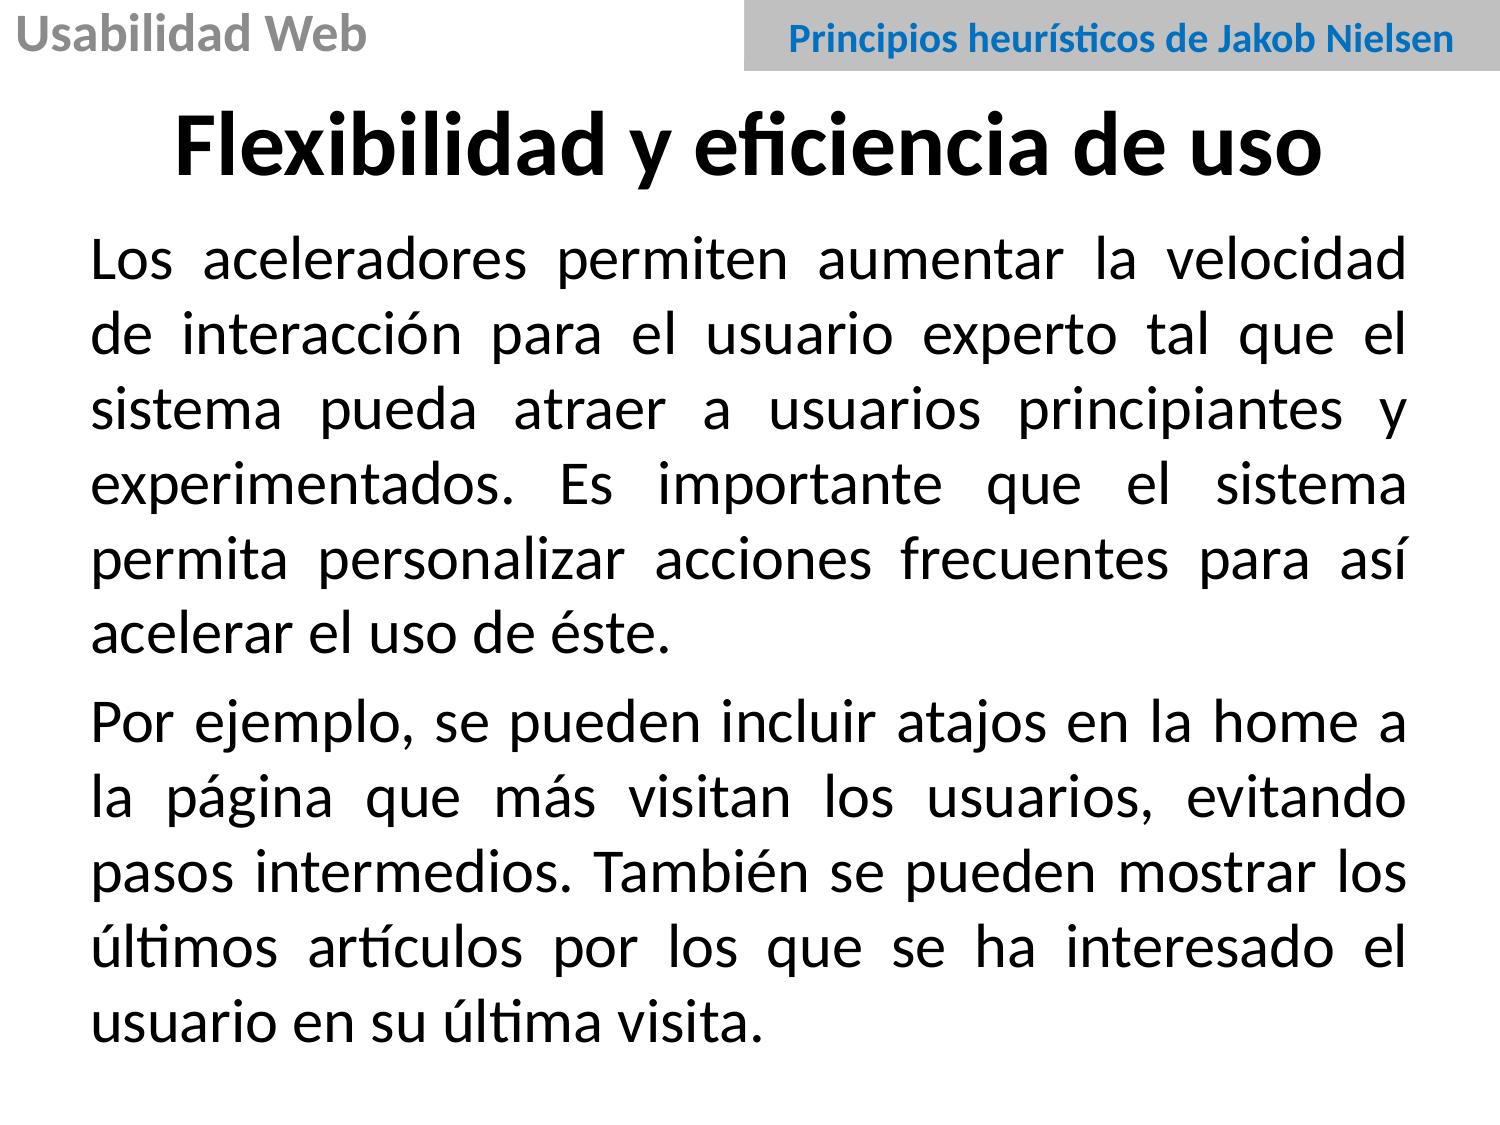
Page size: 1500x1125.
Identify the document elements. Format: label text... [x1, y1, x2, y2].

title Flexibilidad y eficiencia de uso [75, 60, 1425, 209]
title Usabilidad Web [0, 0, 745, 60]
list Los aceleradores permiten aumentar la velocidad de interacción para el usuario experto tal que el sistema pueda atraer a usuarios principiantes y experimentados. Es importante que el sistema permita personalizar acciones frecuentes para así acelerar el uso de éste. Por ejemplo, se pueden incluir atajos en la home a la página que más visitan los usuarios, evitando pasos intermedios. También se pueden mostrar los últimos artículos por los que se ha interesado el usuario en su última visita. [75, 209, 1425, 952]
title Principios heurísticos de Jakob Nielsen [744, 0, 1500, 71]
